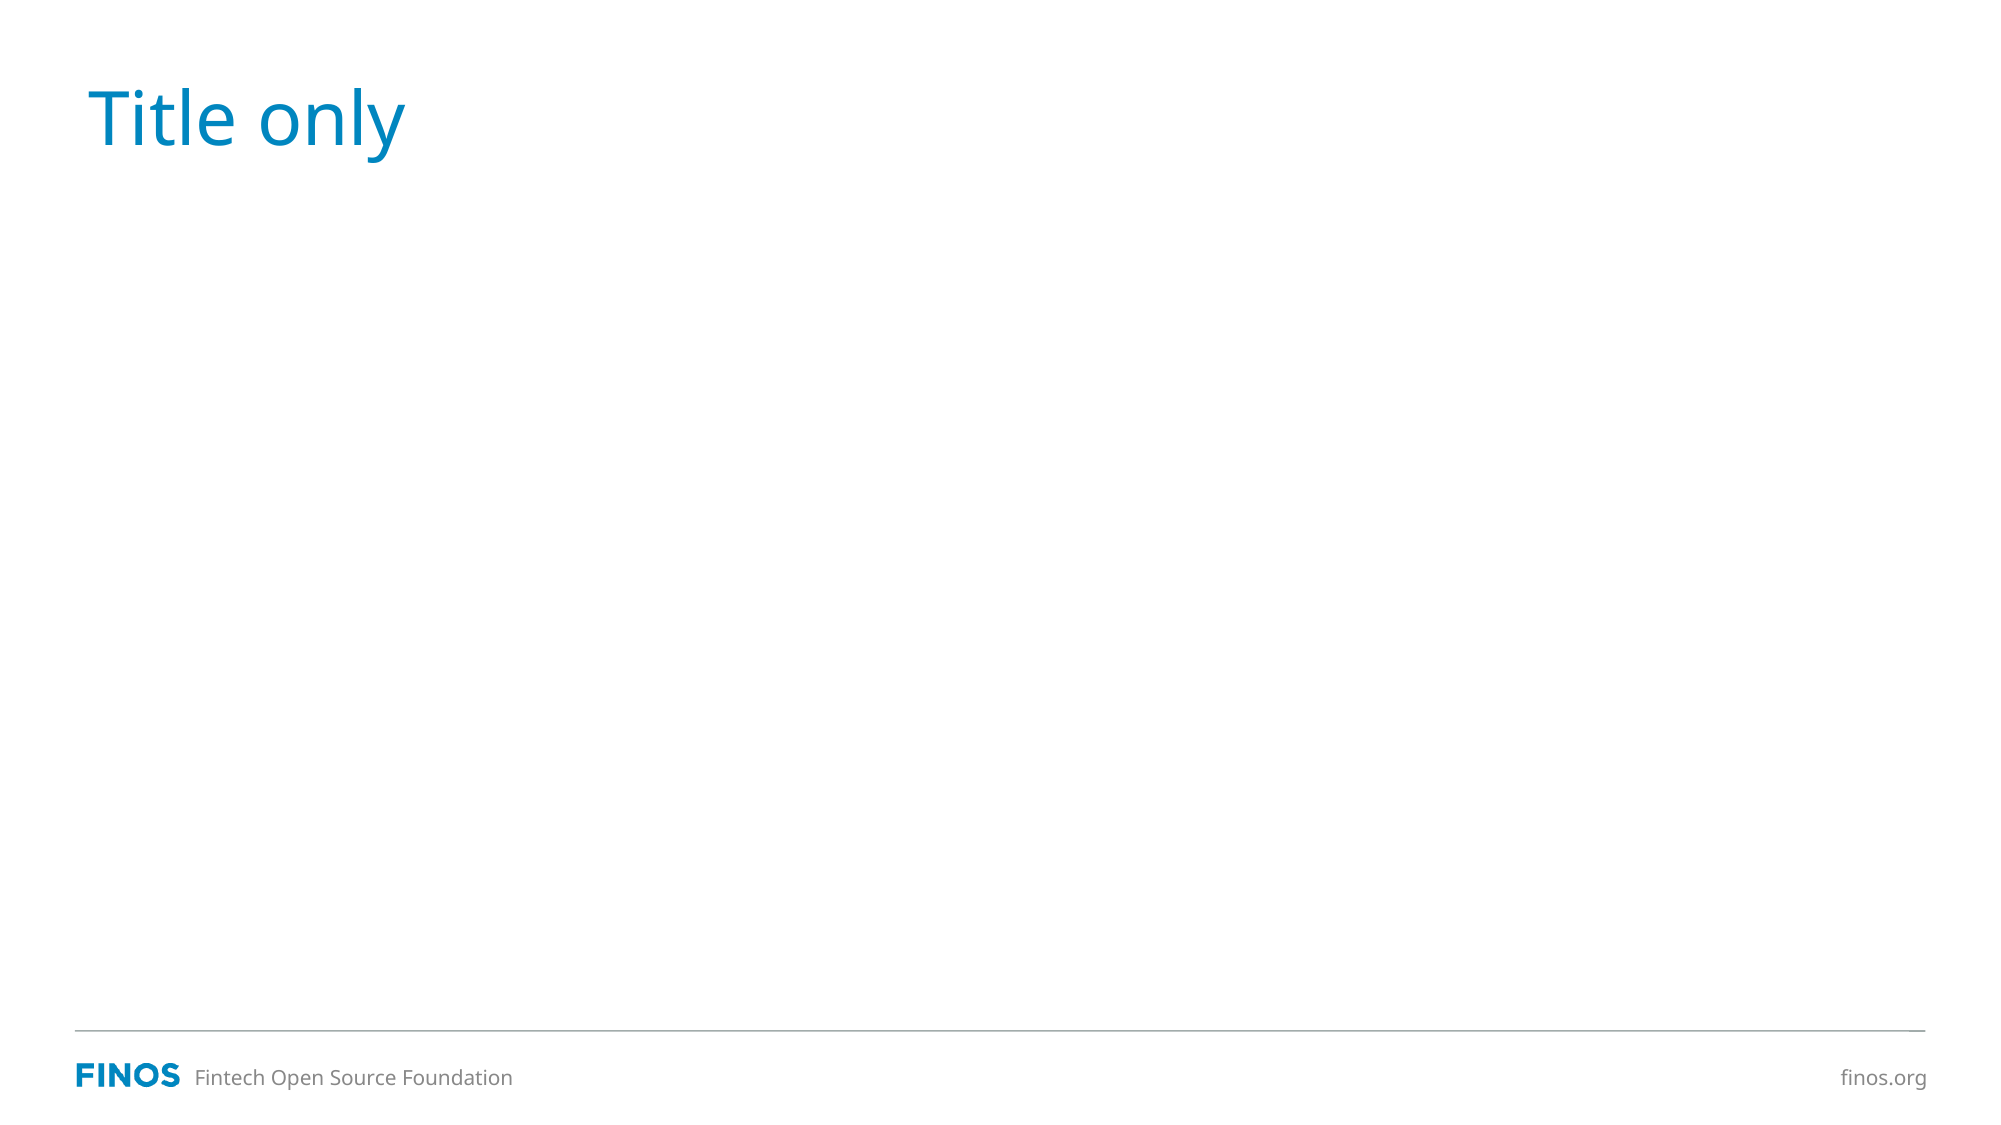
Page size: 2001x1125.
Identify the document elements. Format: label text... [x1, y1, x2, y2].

title Title only [68, 50, 1932, 176]
picture [116, 1063, 124, 1074]
picture [140, 1069, 153, 1081]
picture [75, 1063, 184, 1097]
